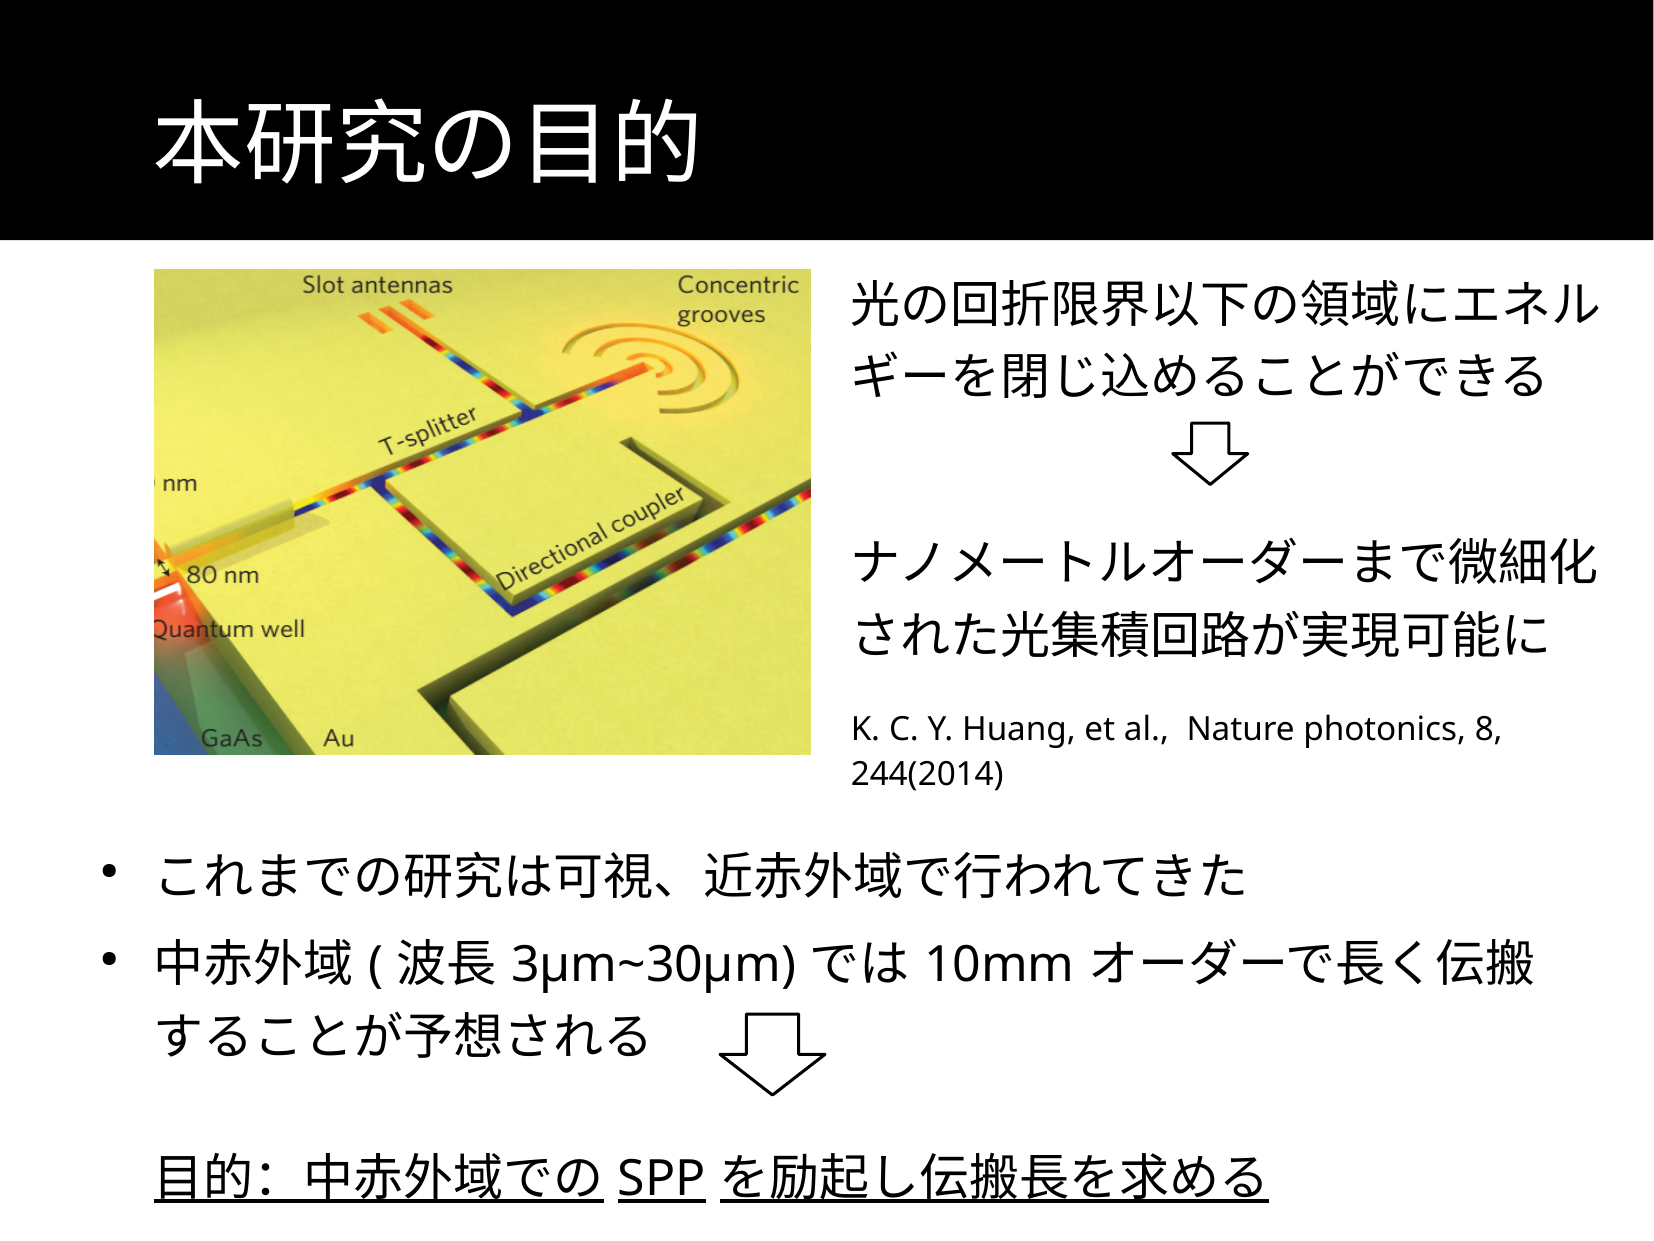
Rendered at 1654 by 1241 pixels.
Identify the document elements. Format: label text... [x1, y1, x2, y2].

text_box [0, 0, 1654, 241]
title 本研究の目的 [152, 32, 1641, 241]
picture [154, 269, 811, 755]
list これまでの研究は可視、近赤外域で行われてきた 中赤外域(波長3μm~30μm)では10mmオーダーで長く伝搬することが予想される 目的：中赤外域でのSPPを励起し伝搬長を求める [82, 836, 1546, 1241]
list 光の回折限界以下の領域にエネルギーを閉じ込めることができる ナノメートルオーダーまで微細化された光集積回路が実現可能に K. C. Y. Huang, et al., Nature photonics, 8, 244(2014) [780, 264, 1636, 805]
